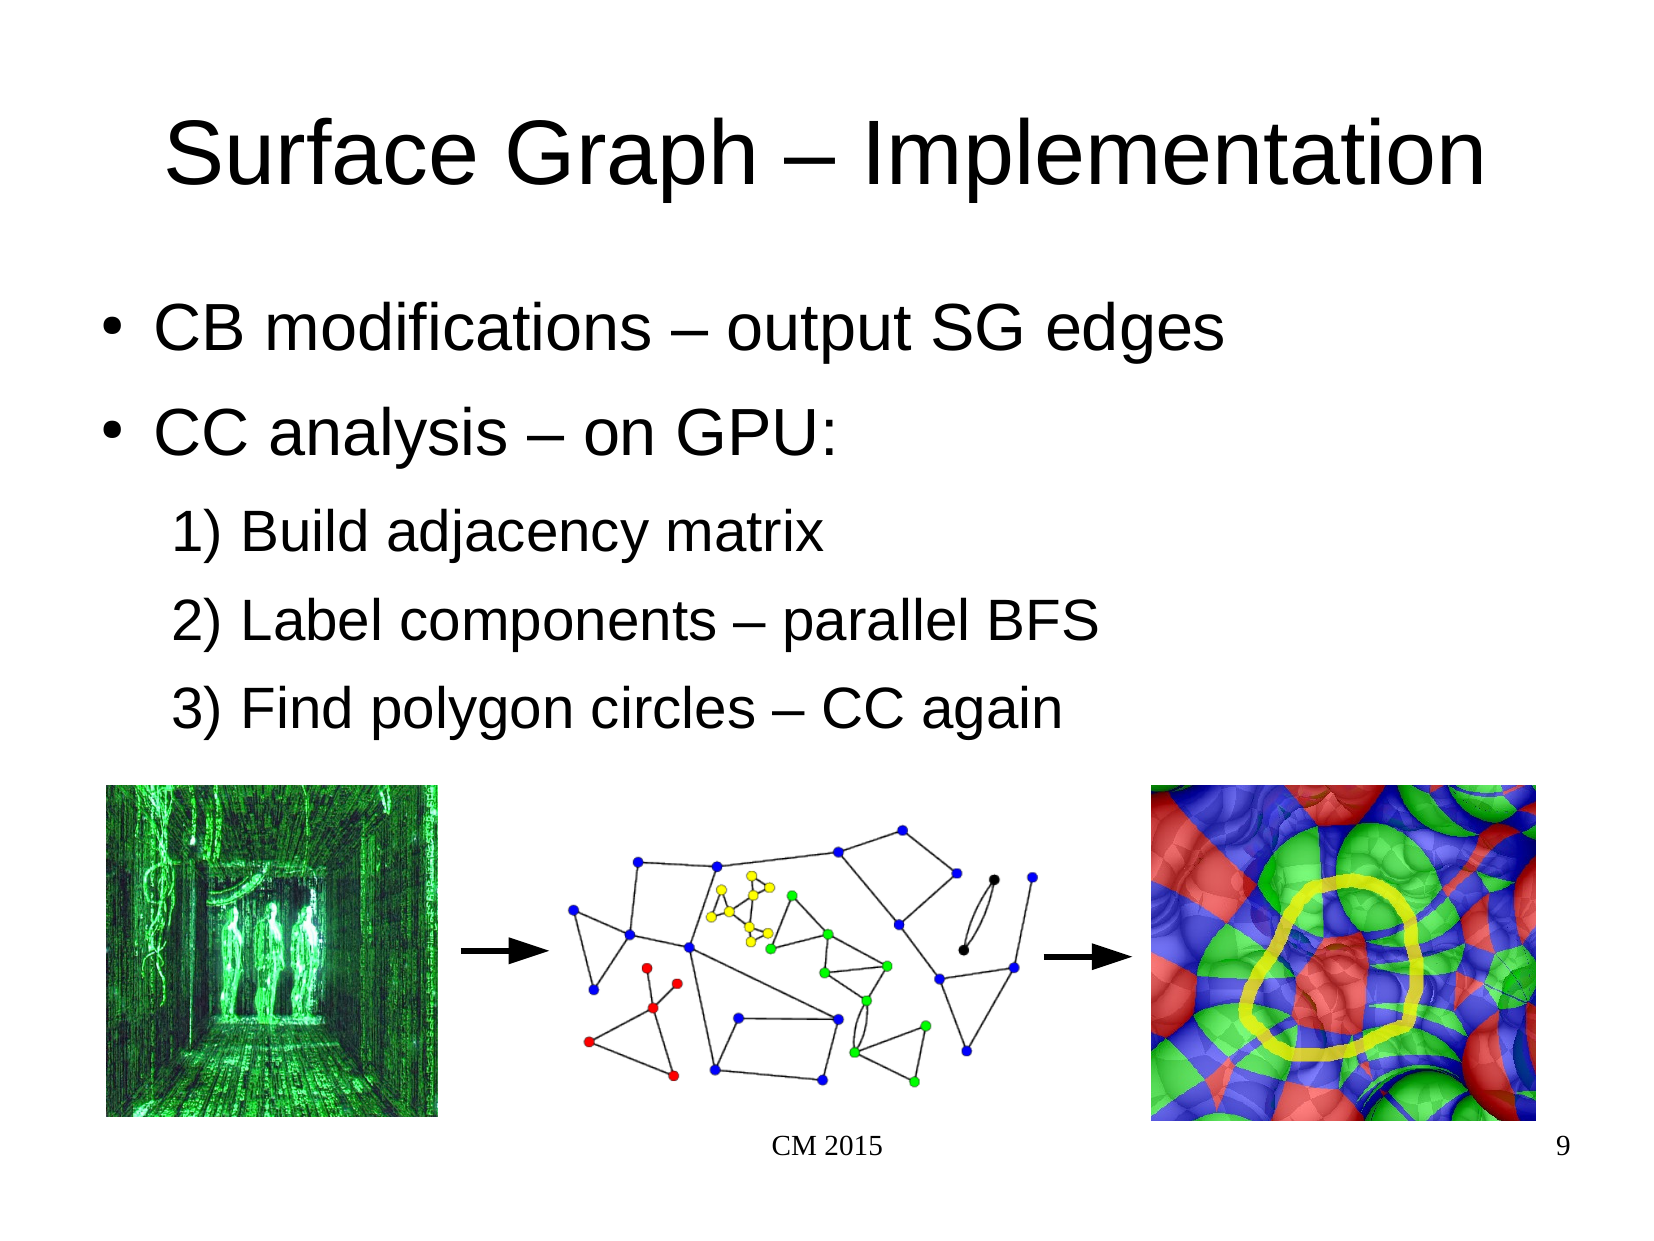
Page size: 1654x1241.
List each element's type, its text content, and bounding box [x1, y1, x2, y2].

list CB modifications – output SG edges CC analysis – on GPU: Build adjacency matrix Label components – parallel BFS Find polygon circles – CC again [82, 290, 1571, 1109]
title Surface Graph – Implementation [82, 49, 1571, 257]
picture [106, 785, 438, 1117]
picture [560, 784, 1046, 1128]
picture [1151, 785, 1536, 1121]
